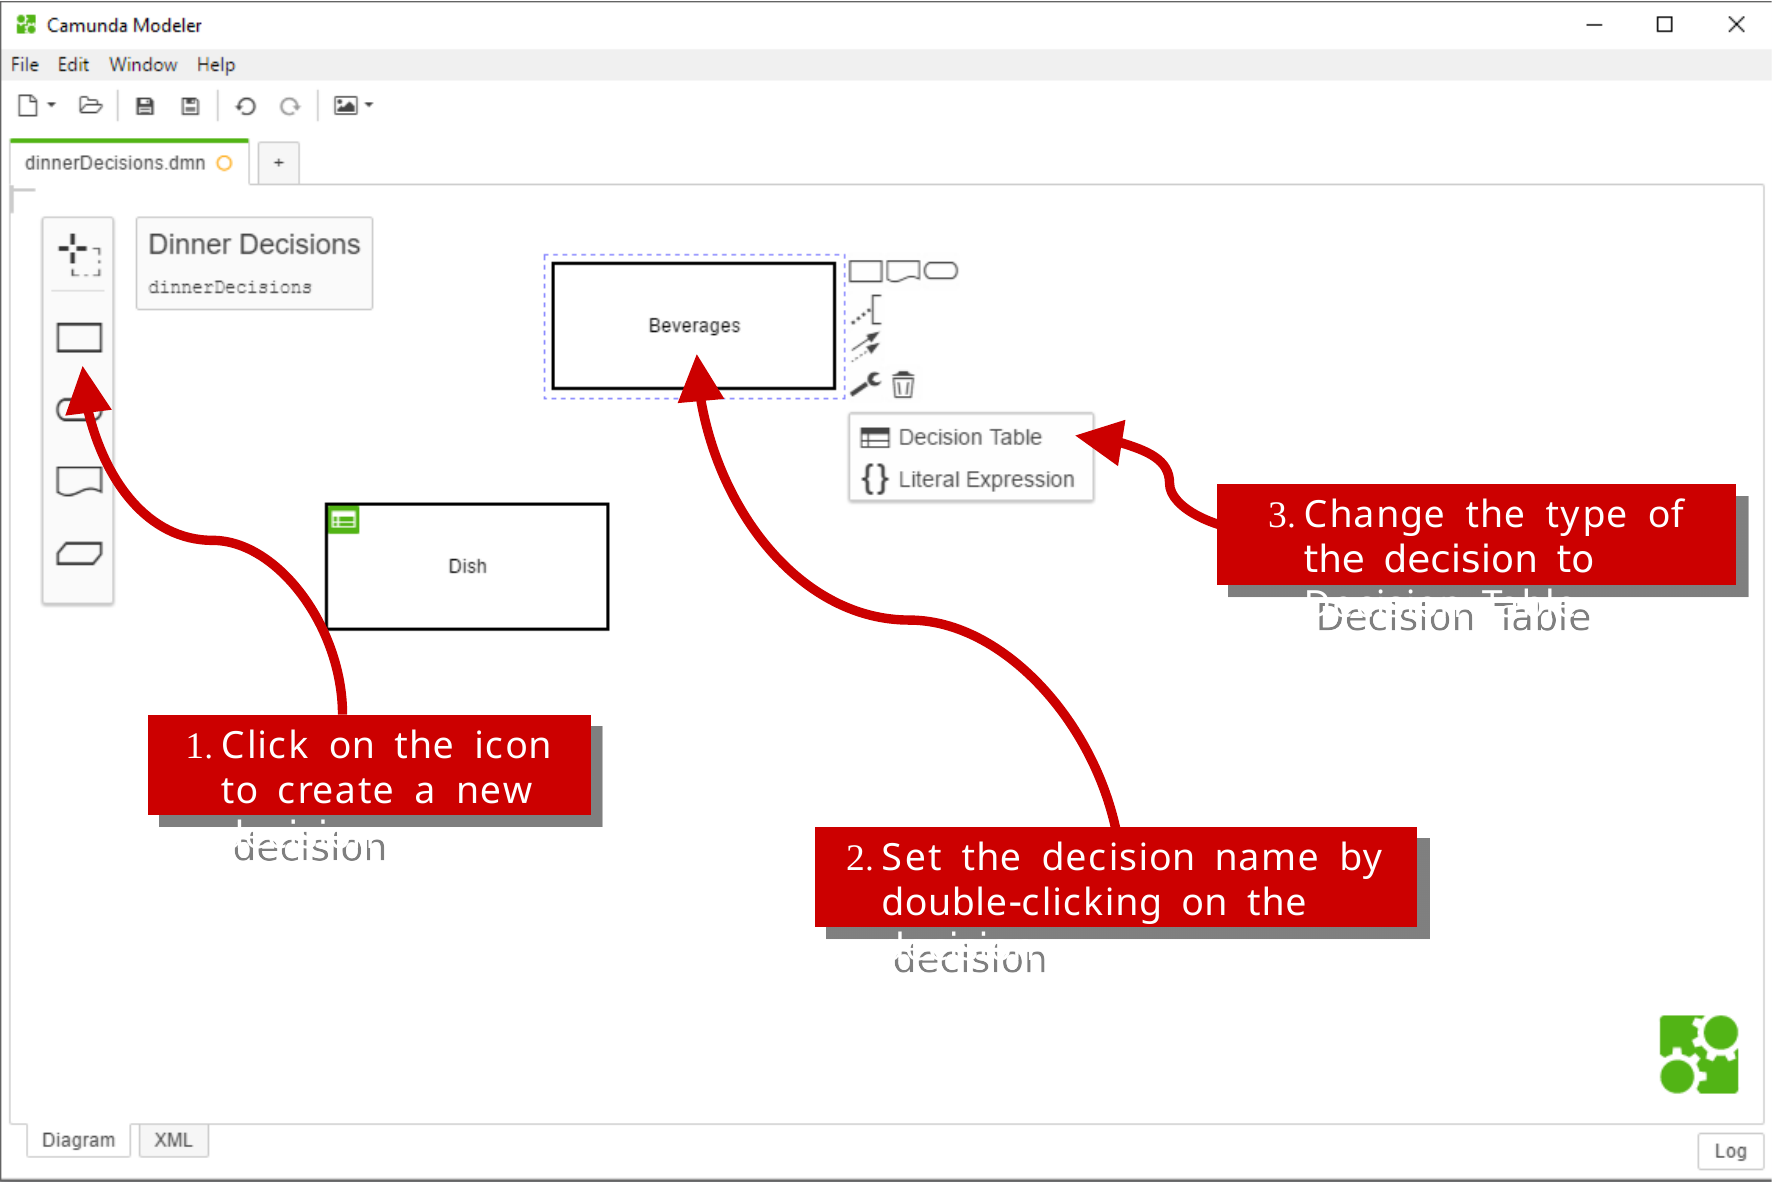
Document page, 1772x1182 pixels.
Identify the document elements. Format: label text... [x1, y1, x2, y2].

text_box Set the decision name by double-clicking on the decision [815, 827, 1417, 927]
text_box Change the type of the decision to Decision Table [1217, 484, 1736, 585]
text_box Click on the icon to create a new decision [148, 715, 591, 815]
picture [0, 1, 1772, 1182]
